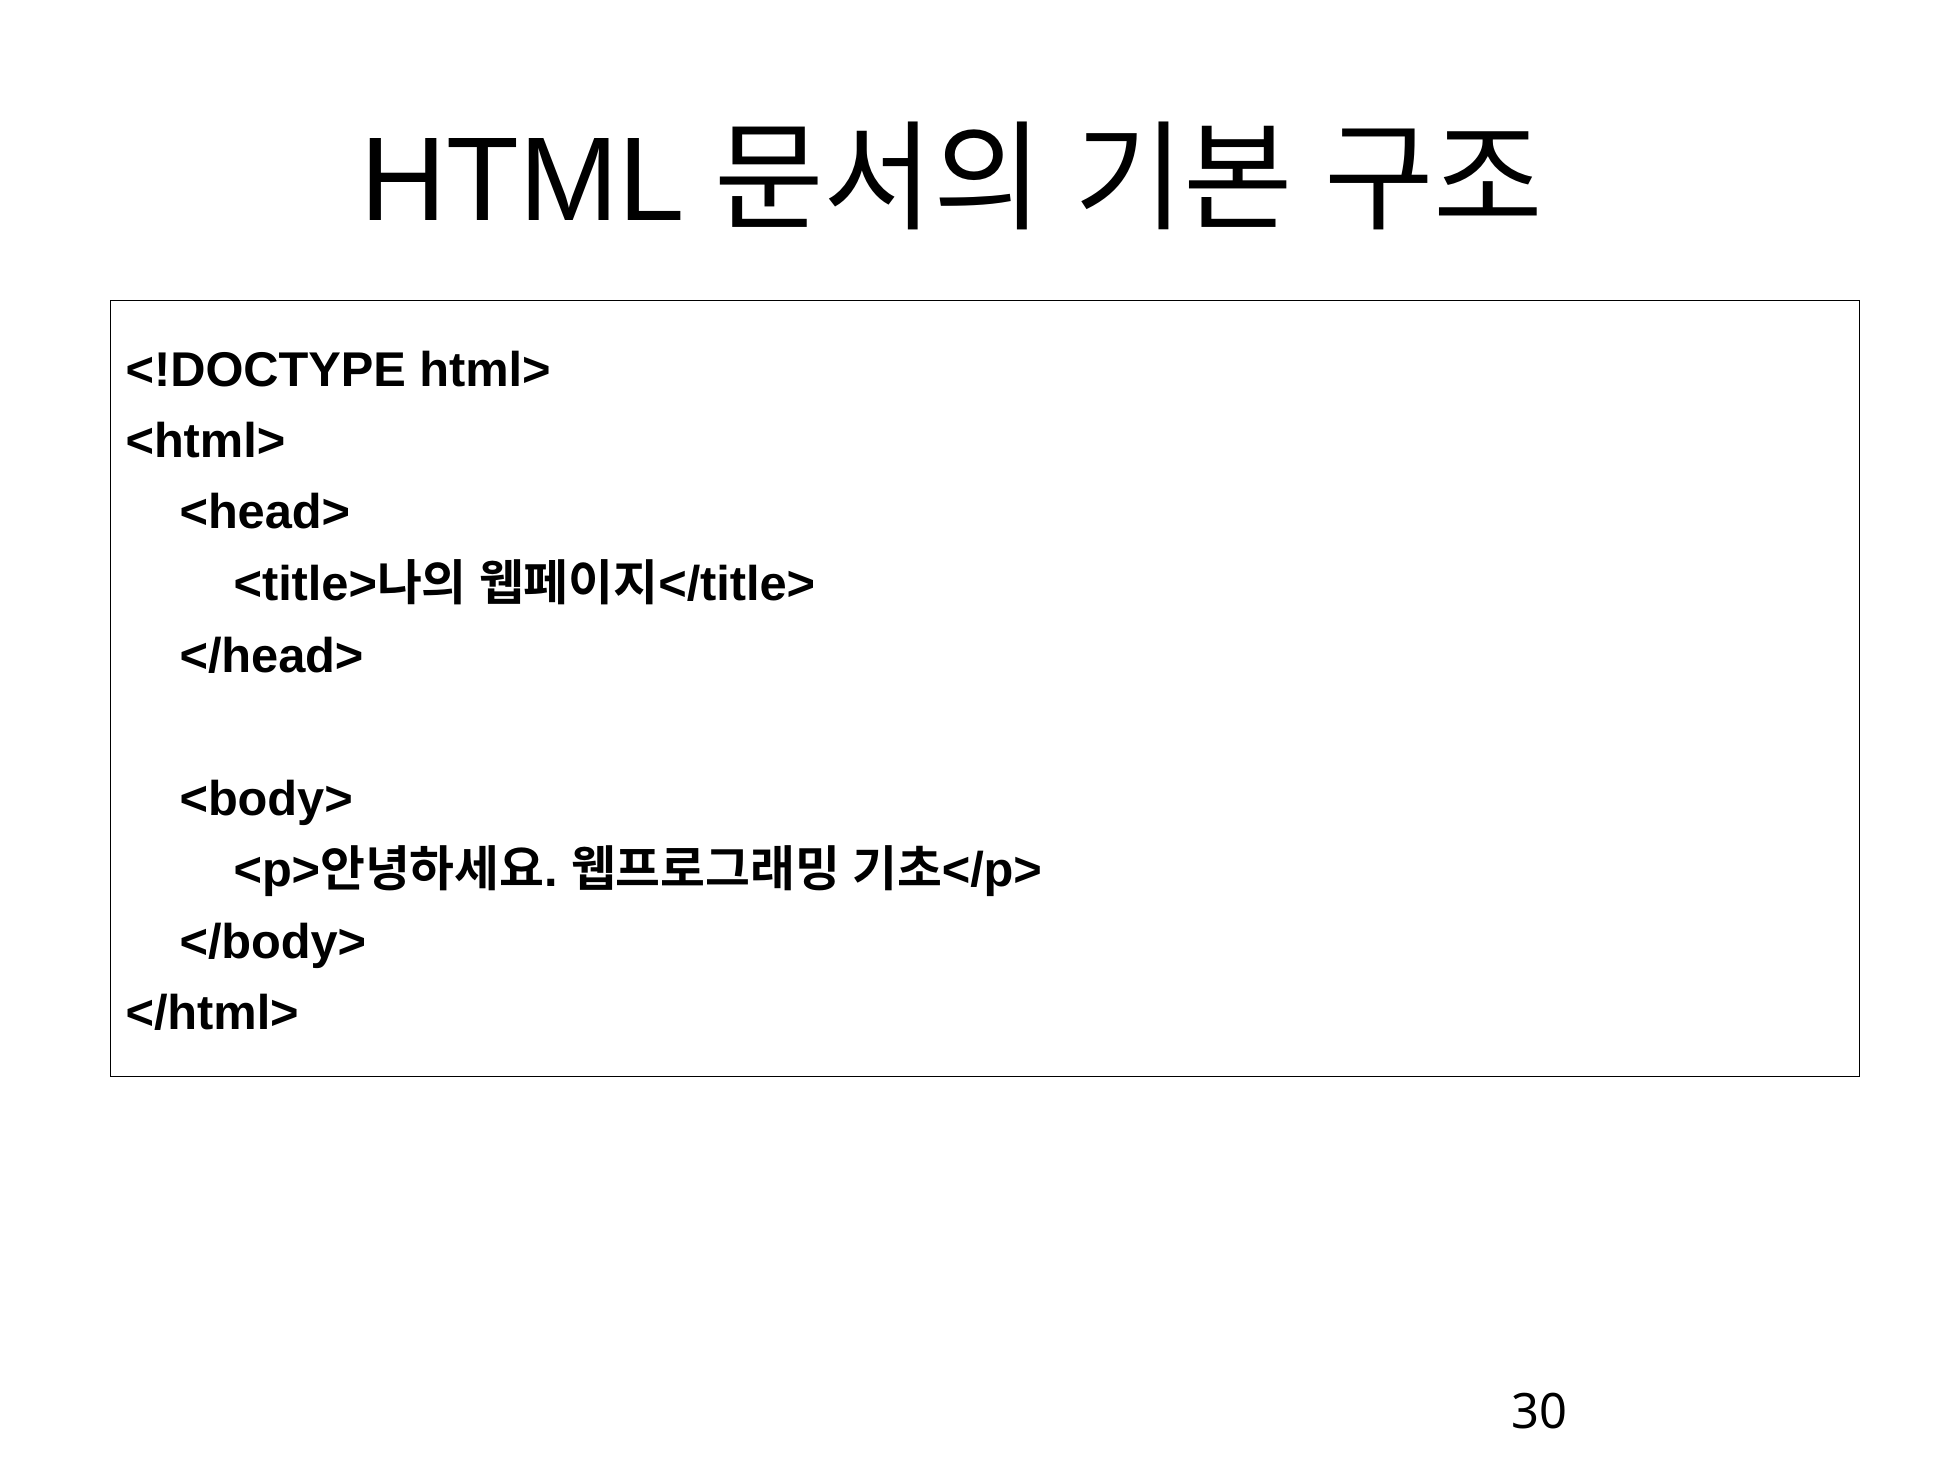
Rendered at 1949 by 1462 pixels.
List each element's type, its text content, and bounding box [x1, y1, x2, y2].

slide_number <숫자> [1496, 1372, 1899, 1462]
list <!DOCTYPE html> <html> <head> <title>나의 웹페이지</title> </head> <body> <p>안녕하세요. 웹프로그래밍 기초</p> </body> </html> [110, 300, 1860, 1077]
title HTML 문서의 기본 구조 [156, 92, 1749, 255]
